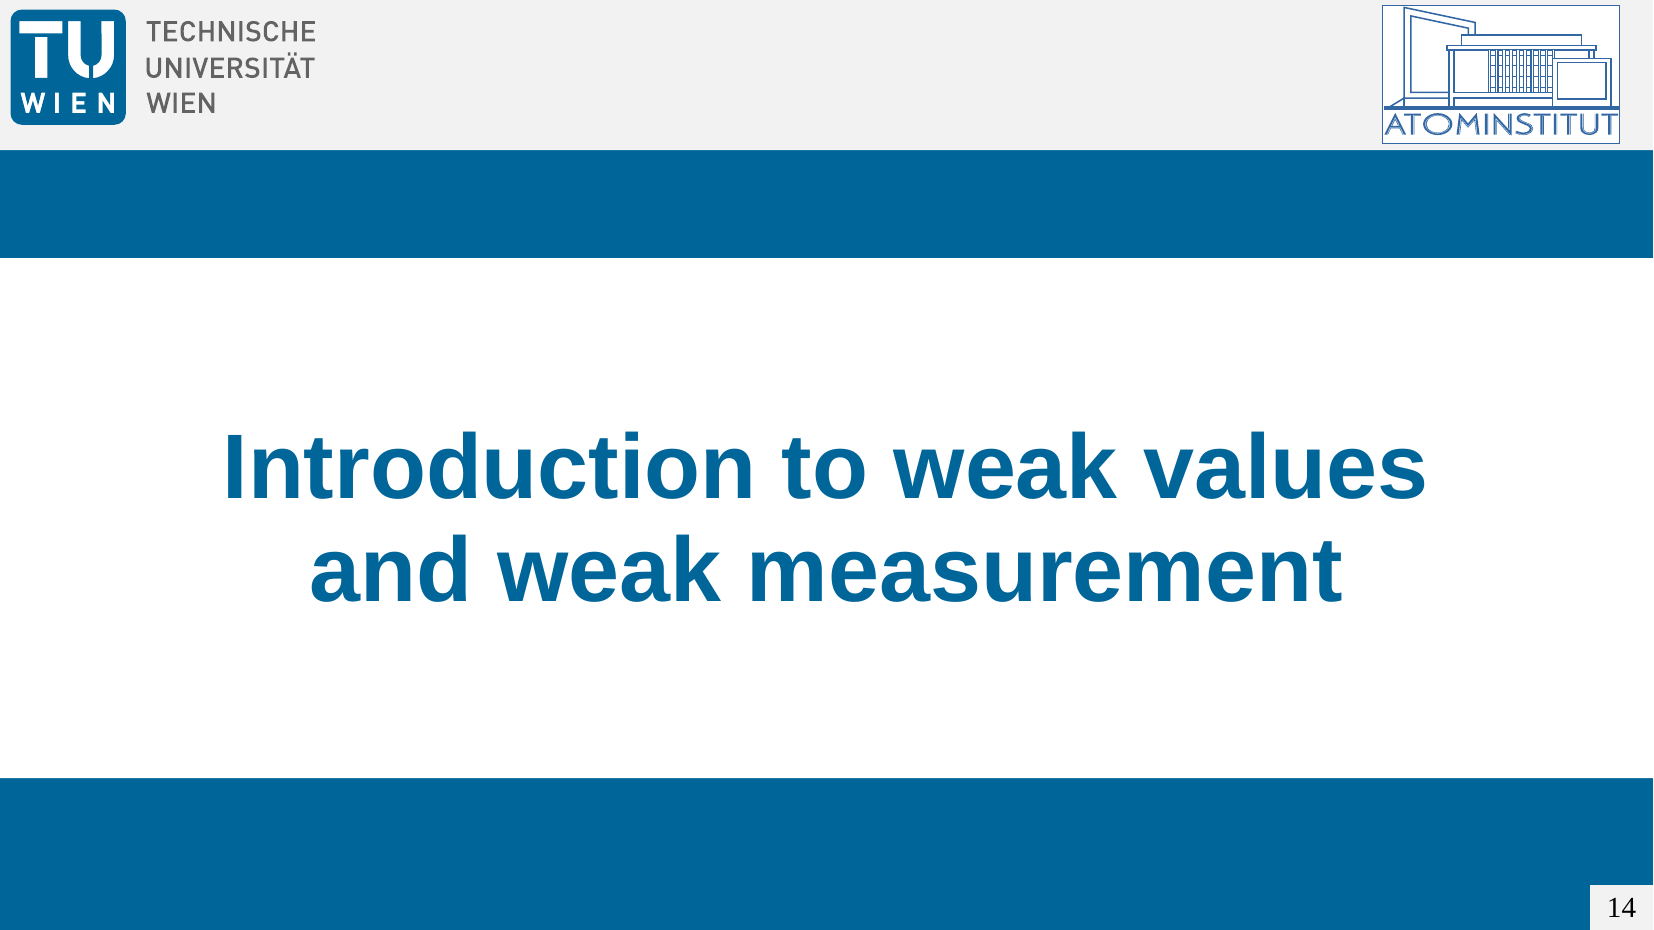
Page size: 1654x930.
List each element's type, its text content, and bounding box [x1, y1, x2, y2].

title Introduction to weak values and weak measurement [0, 258, 1653, 779]
picture [1382, 5, 1620, 144]
